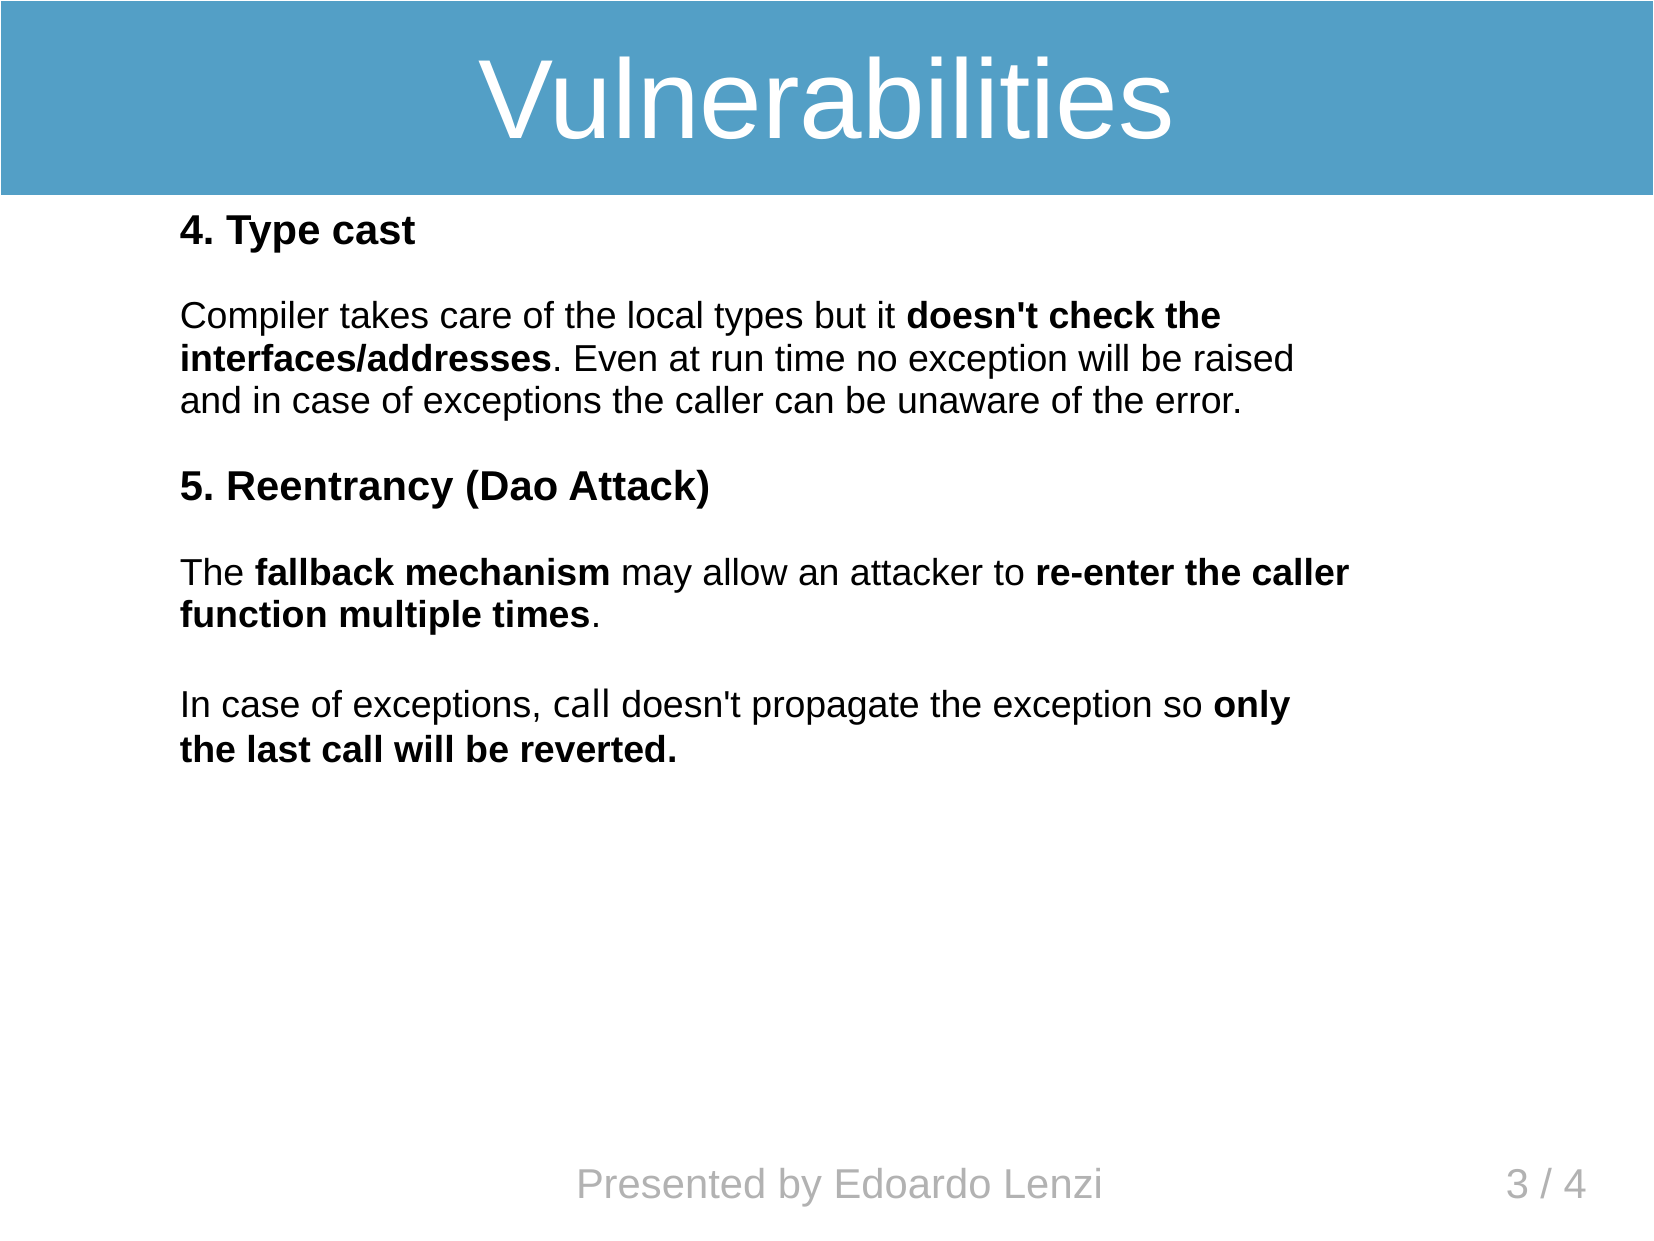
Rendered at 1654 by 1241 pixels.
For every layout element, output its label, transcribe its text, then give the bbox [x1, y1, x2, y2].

list Presented by Edoardo Lenzi 3 / 4 [505, 1160, 1654, 1241]
title Vulnerabilities [82, 0, 1571, 204]
text_box 4. Type cast Compiler takes care of the local types but it doesn't check the interfaces/addresses. Even at run time no exception will be raised and in case of exceptions the caller can be unaware of the error. 5. Reentrancy (Dao Attack) The fallback mechanism may allow an attacker to re-enter the caller function multiple times. In case of exceptions, call doesn't propagate the exception so only the last call will be reverted. [165, 199, 1366, 1222]
text_box [1571, 0, 1654, 196]
text_box [0, 0, 82, 196]
